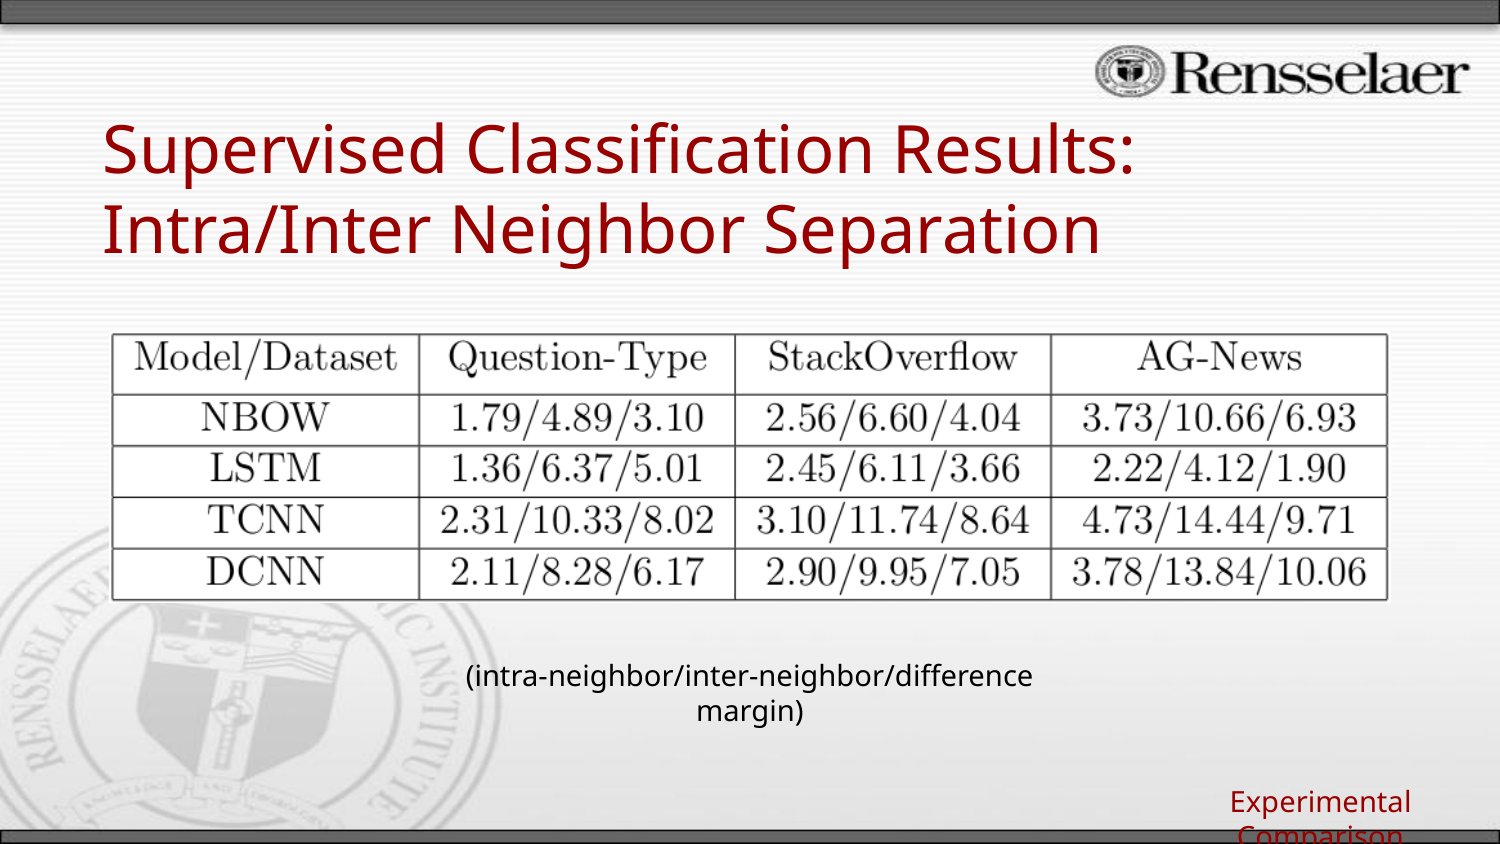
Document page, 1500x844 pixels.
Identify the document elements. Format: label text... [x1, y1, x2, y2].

picture [1372, 833, 1381, 844]
picture [1288, 833, 1295, 844]
text_box Experimental Comparison [1141, 768, 1500, 816]
text_box (intra-neighbor/inter-neighbor/difference margin) [408, 642, 1092, 700]
picture [1390, 833, 1398, 844]
picture [0, 0, 1500, 844]
title Supervised Classification Results: Intra/Inter Neighbor Separation [87, 102, 1413, 272]
picture [1259, 833, 1268, 844]
picture [1278, 833, 1285, 844]
picture [1305, 833, 1314, 844]
